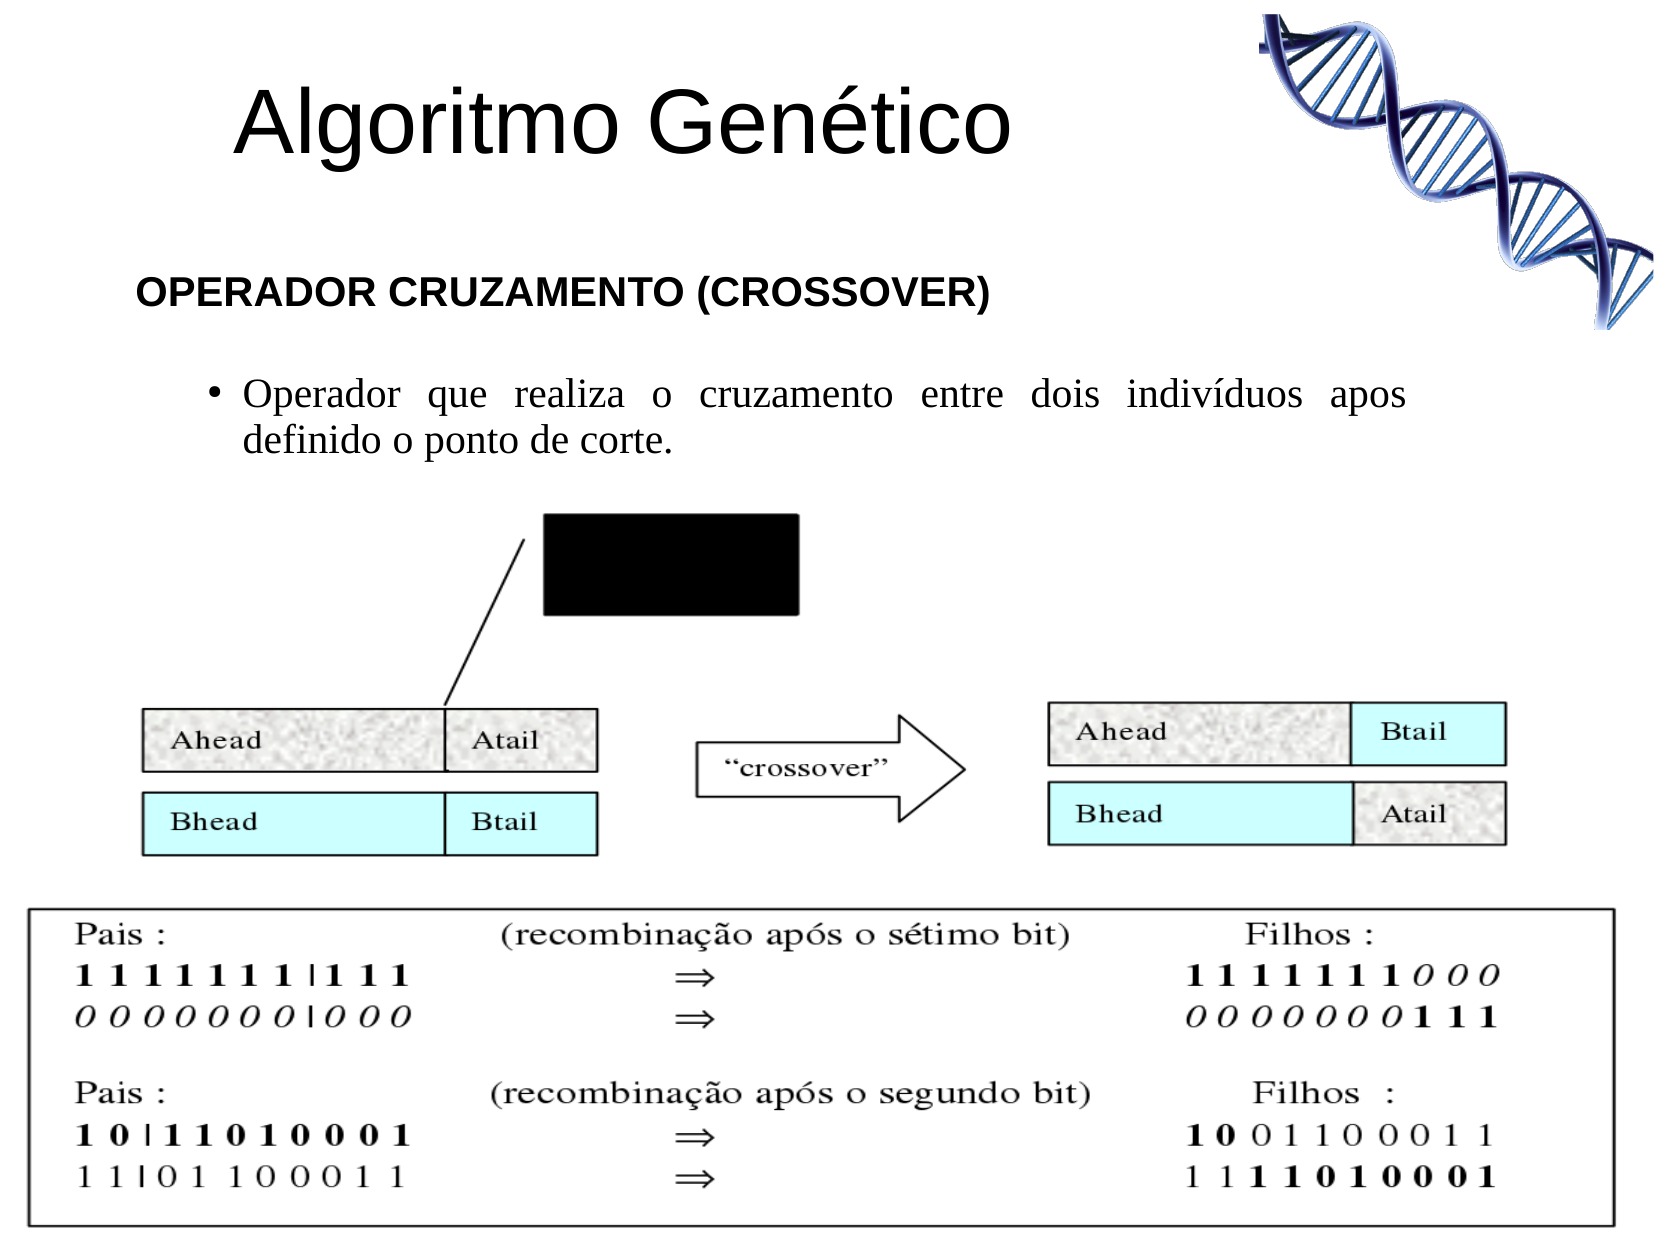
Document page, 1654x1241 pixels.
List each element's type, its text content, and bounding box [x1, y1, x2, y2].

picture [0, 509, 1652, 1239]
text_box Operador que realiza o cruzamento entre dois indivíduos apos definido o ponto de corte. [192, 363, 1423, 509]
picture [1259, 14, 1654, 330]
title Algoritmo Genético [0, 17, 1369, 226]
text_box OPERADOR CRUZAMENTO (CROSSOVER) [120, 261, 1077, 323]
